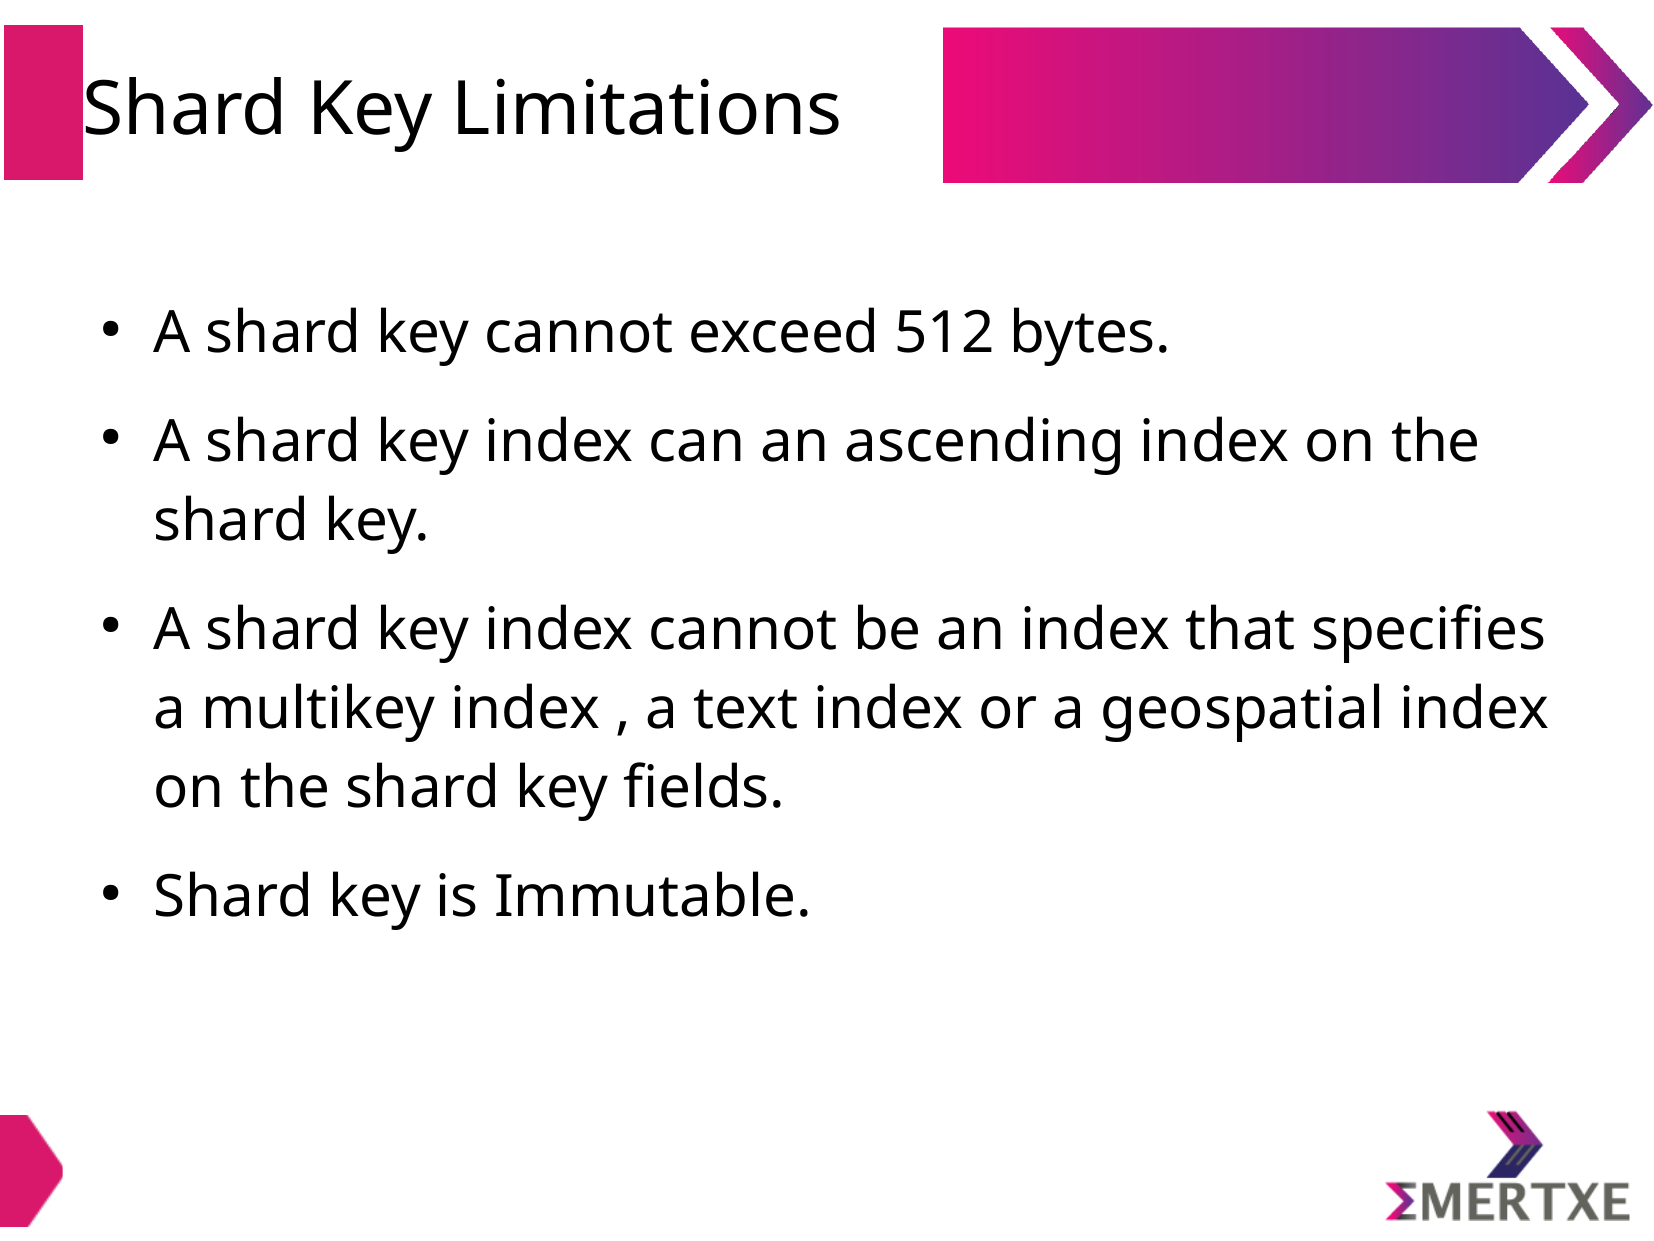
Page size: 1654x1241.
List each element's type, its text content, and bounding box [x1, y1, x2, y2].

list A shard key cannot exceed 512 bytes. A shard key index can an ascending index on the shard key. A shard key index cannot be an index that specifies a multikey index , a text index or a geospatial index on the shard key fields. Shard key is Immutable. [82, 290, 1571, 1010]
title Shard Key Limitations [82, 2, 1571, 210]
picture [1385, 1107, 1631, 1221]
picture [1571, 27, 1653, 183]
